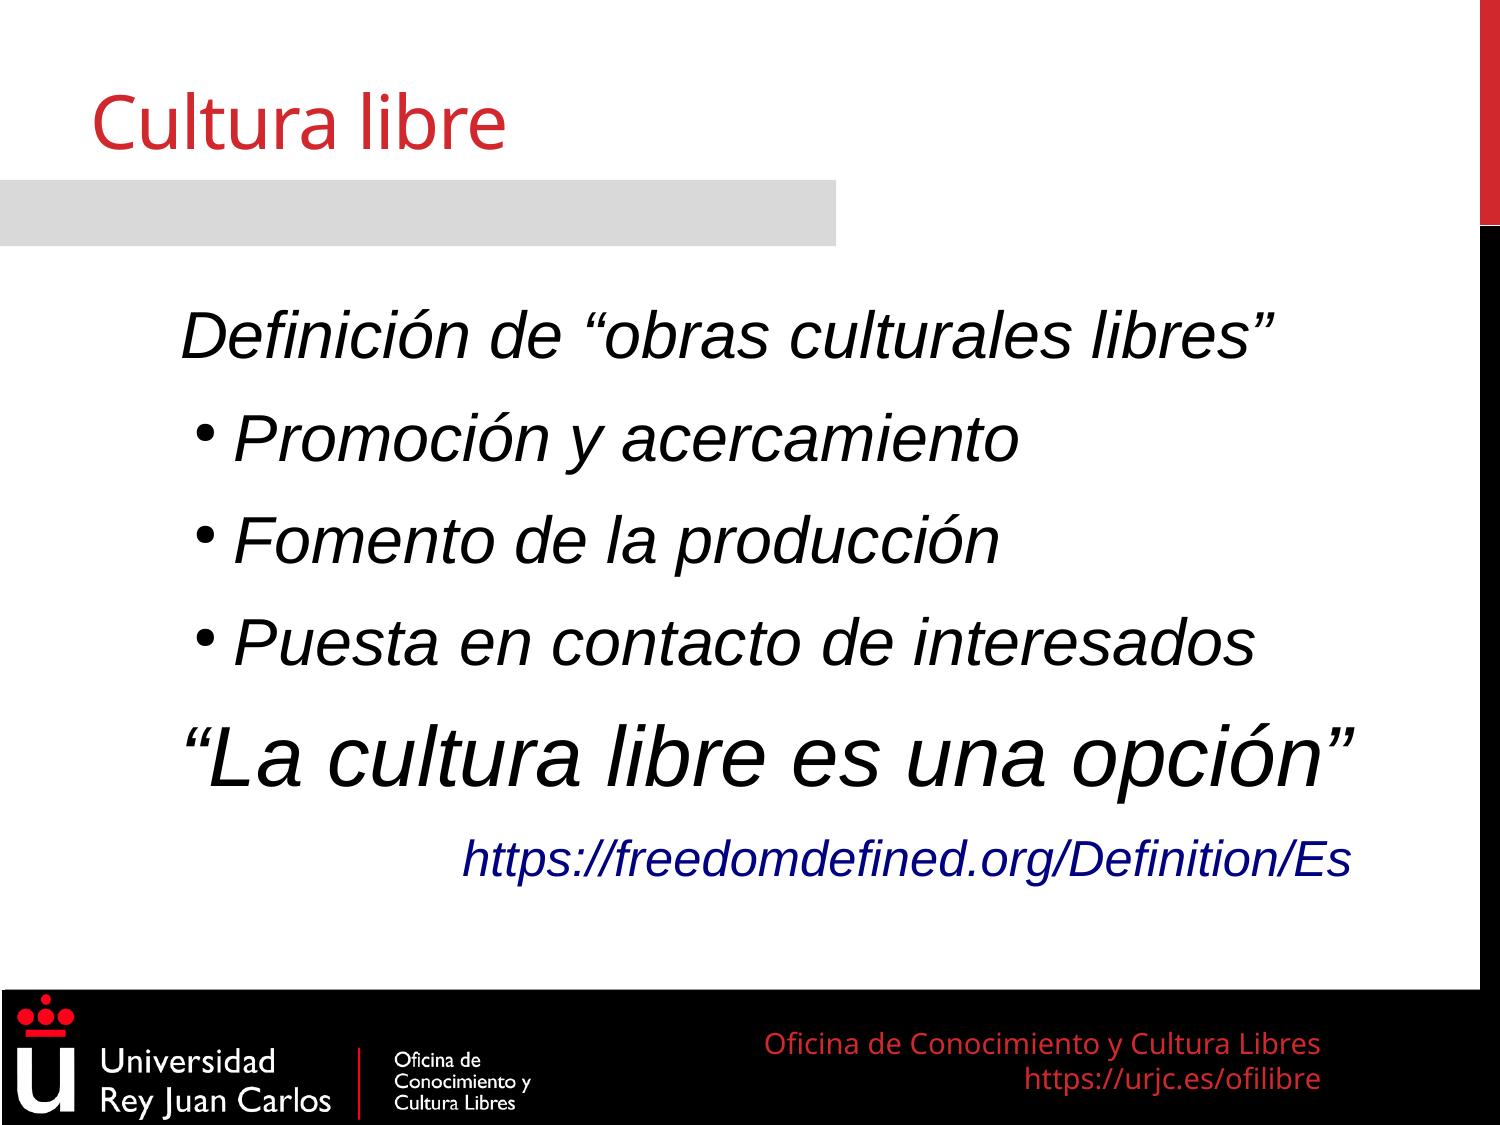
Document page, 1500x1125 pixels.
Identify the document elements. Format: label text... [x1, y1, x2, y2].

picture [17, 994, 531, 1120]
list Definición de “obras culturales libres” Promoción y acercamiento Fomento de la producción Puesta en contacto de interesados “La cultura libre es una opción” https://freedomdefined.org/Definition/Es [165, 285, 1381, 976]
title [75, 15, 1425, 172]
text_box Cultura libre [0, 24, 1326, 172]
